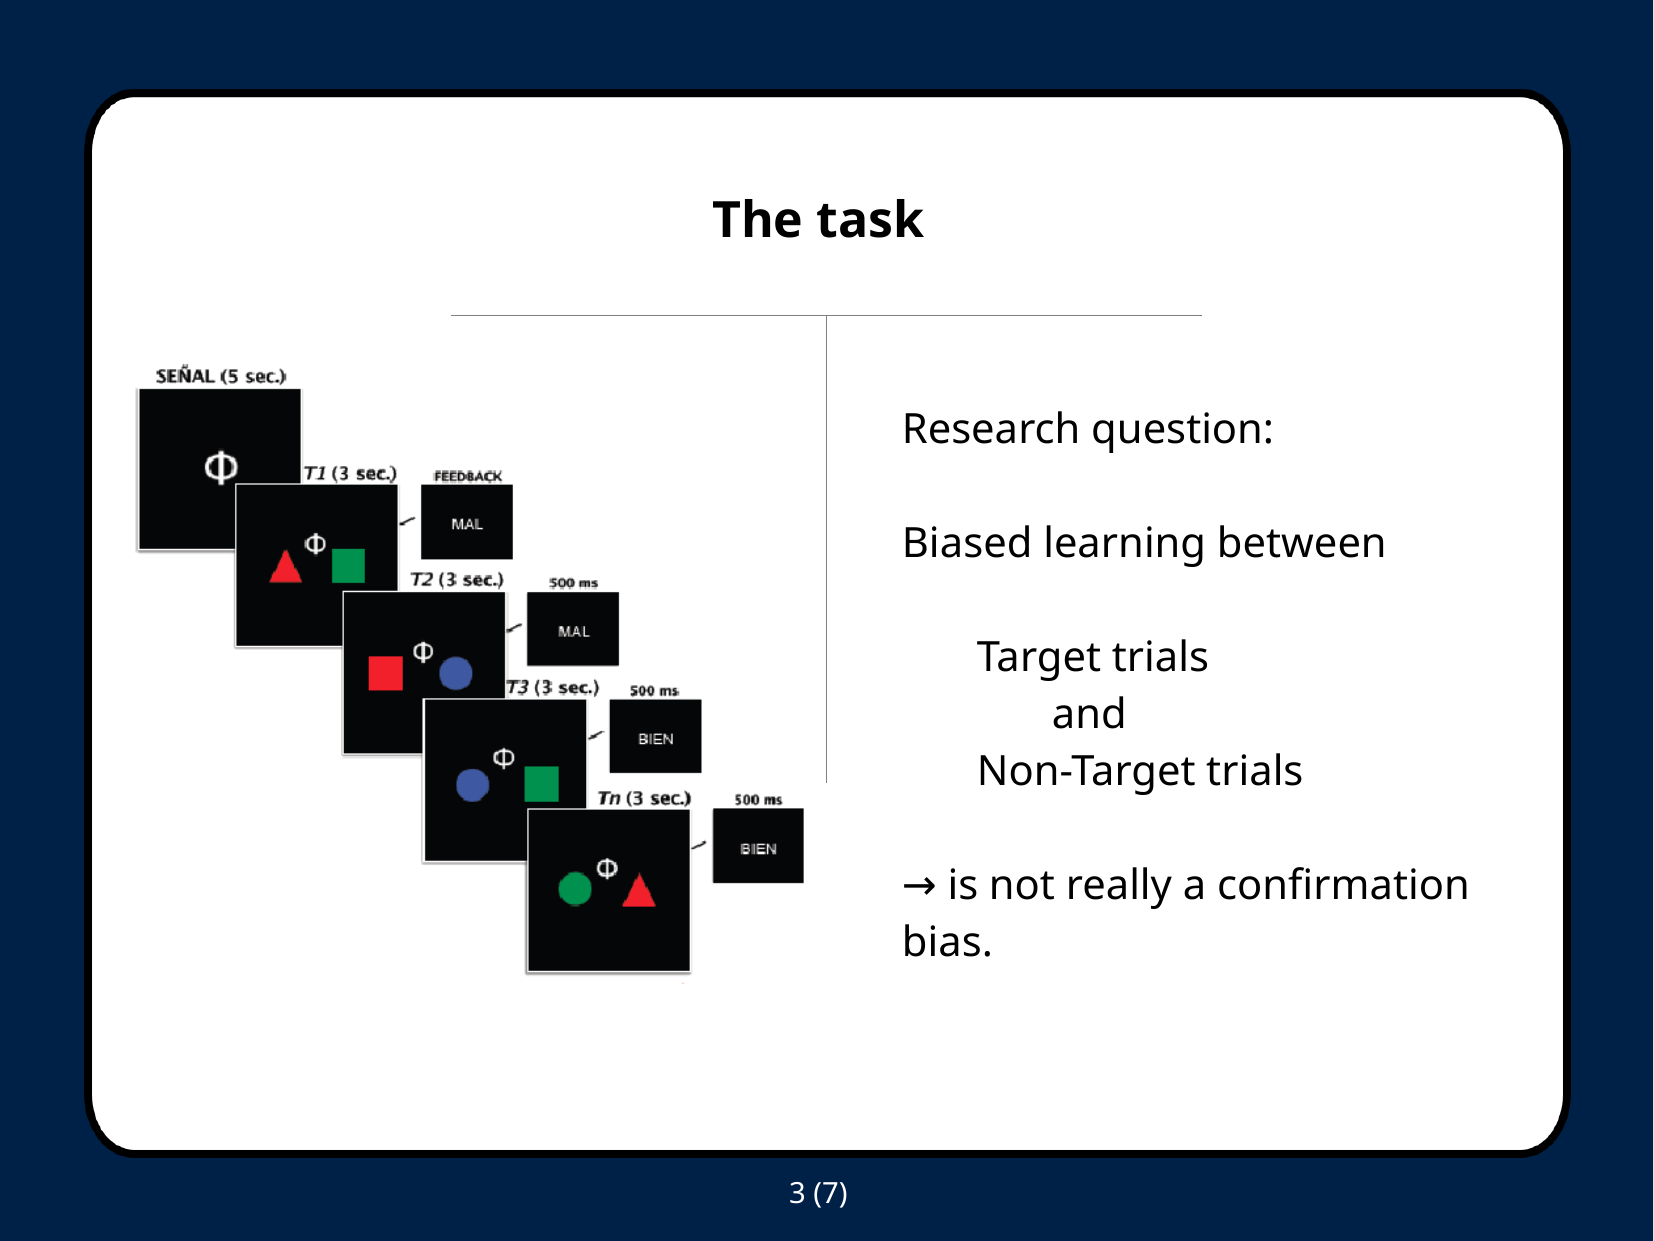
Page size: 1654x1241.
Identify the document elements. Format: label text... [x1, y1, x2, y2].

title Research question: Biased learning between Target trials and Non-Target trials → is not really a confirmation bias. [901, 391, 1516, 1090]
title 3 (7) [74, 1170, 1562, 1214]
title The task [74, 188, 1562, 247]
picture [0, 0, 1654, 1241]
